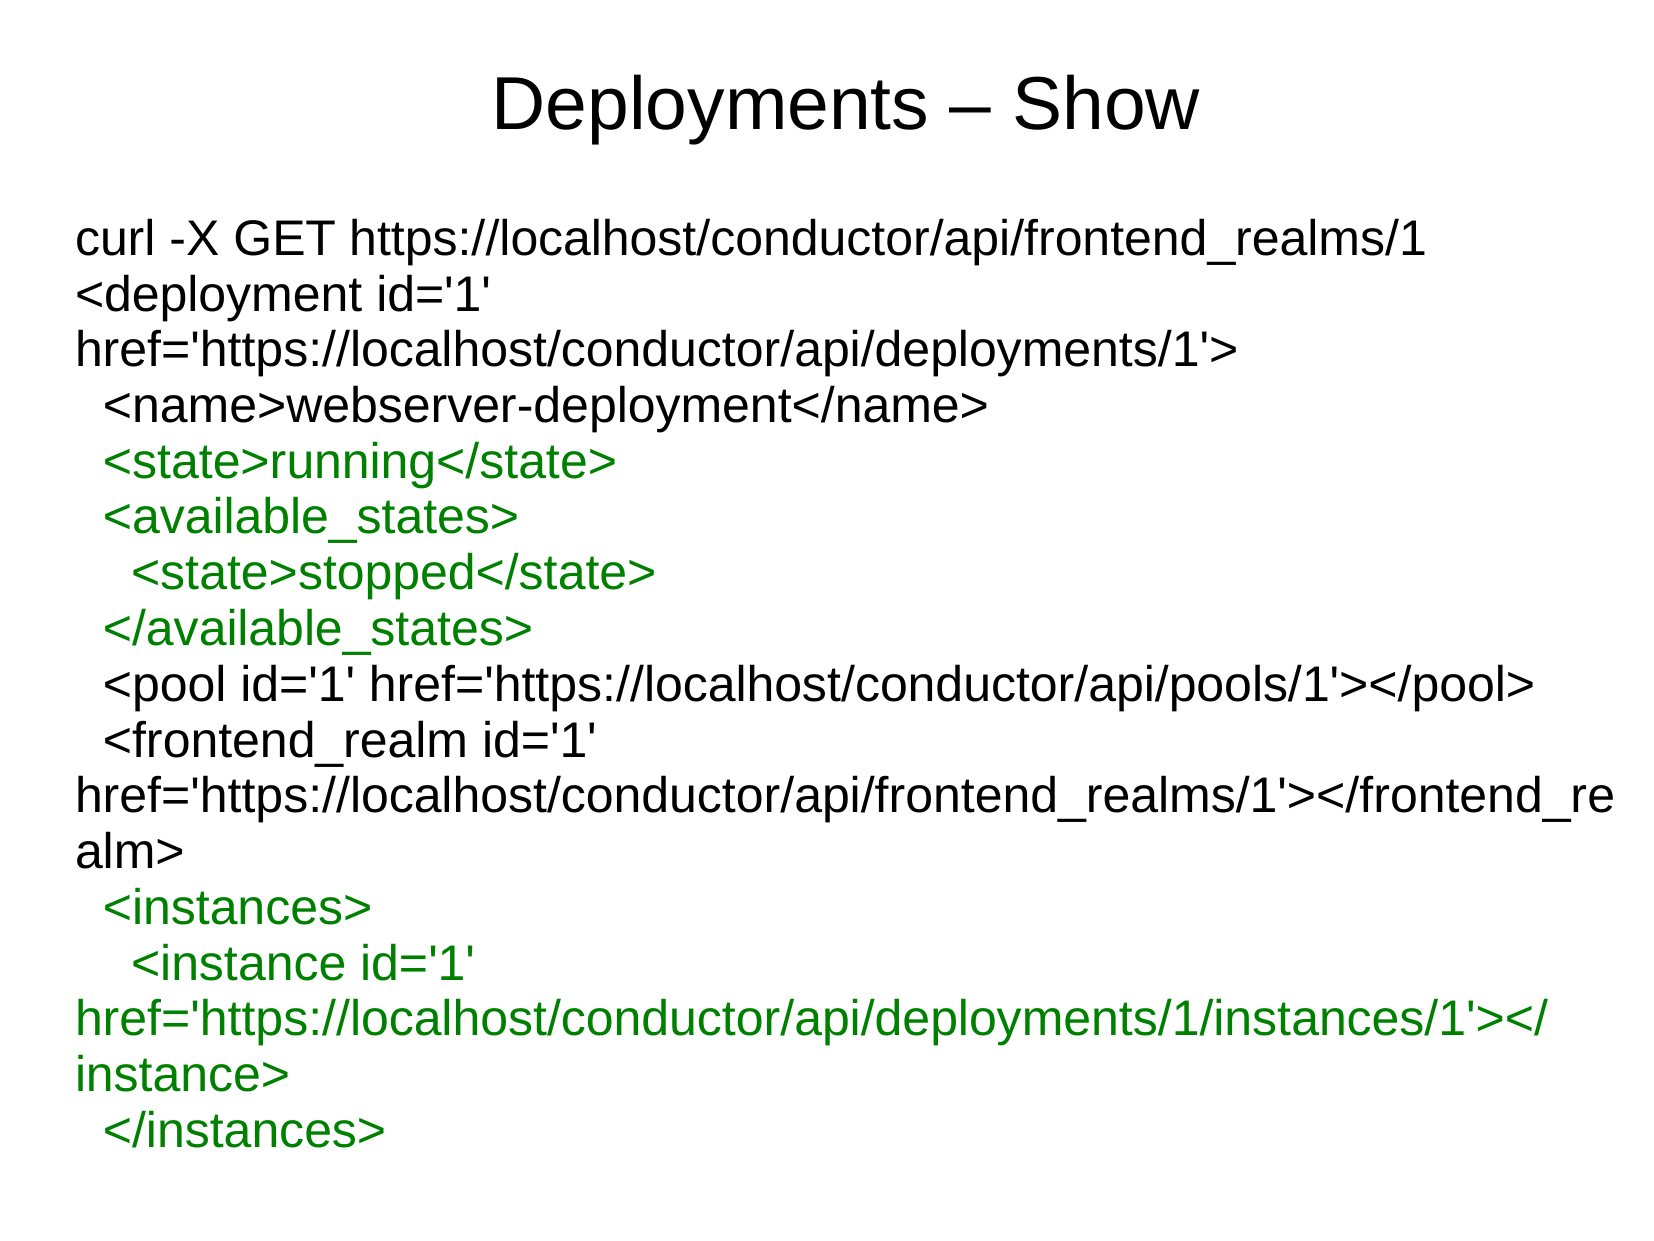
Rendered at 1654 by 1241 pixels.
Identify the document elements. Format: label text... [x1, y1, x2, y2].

title Deployments – Show [101, 0, 1591, 208]
subtitle curl -X GET https://localhost/conductor/api/frontend_realms/1 <deployment id='1' href='https://localhost/conductor/api/deployments/1'> <name>webserver-deployment</name> <state>running</state> <available_states> <state>stopped</state> </available_states> <pool id='1' href='https://localhost/conductor/api/pools/1'></pool> <frontend_realm id='1' href='https://localhost/conductor/api/frontend_realms/1'></frontend_realm> <instances> <instance id='1' href='https://localhost/conductor/api/deployments/1/instances/1'></instance> </instances> [75, 210, 1636, 1241]
